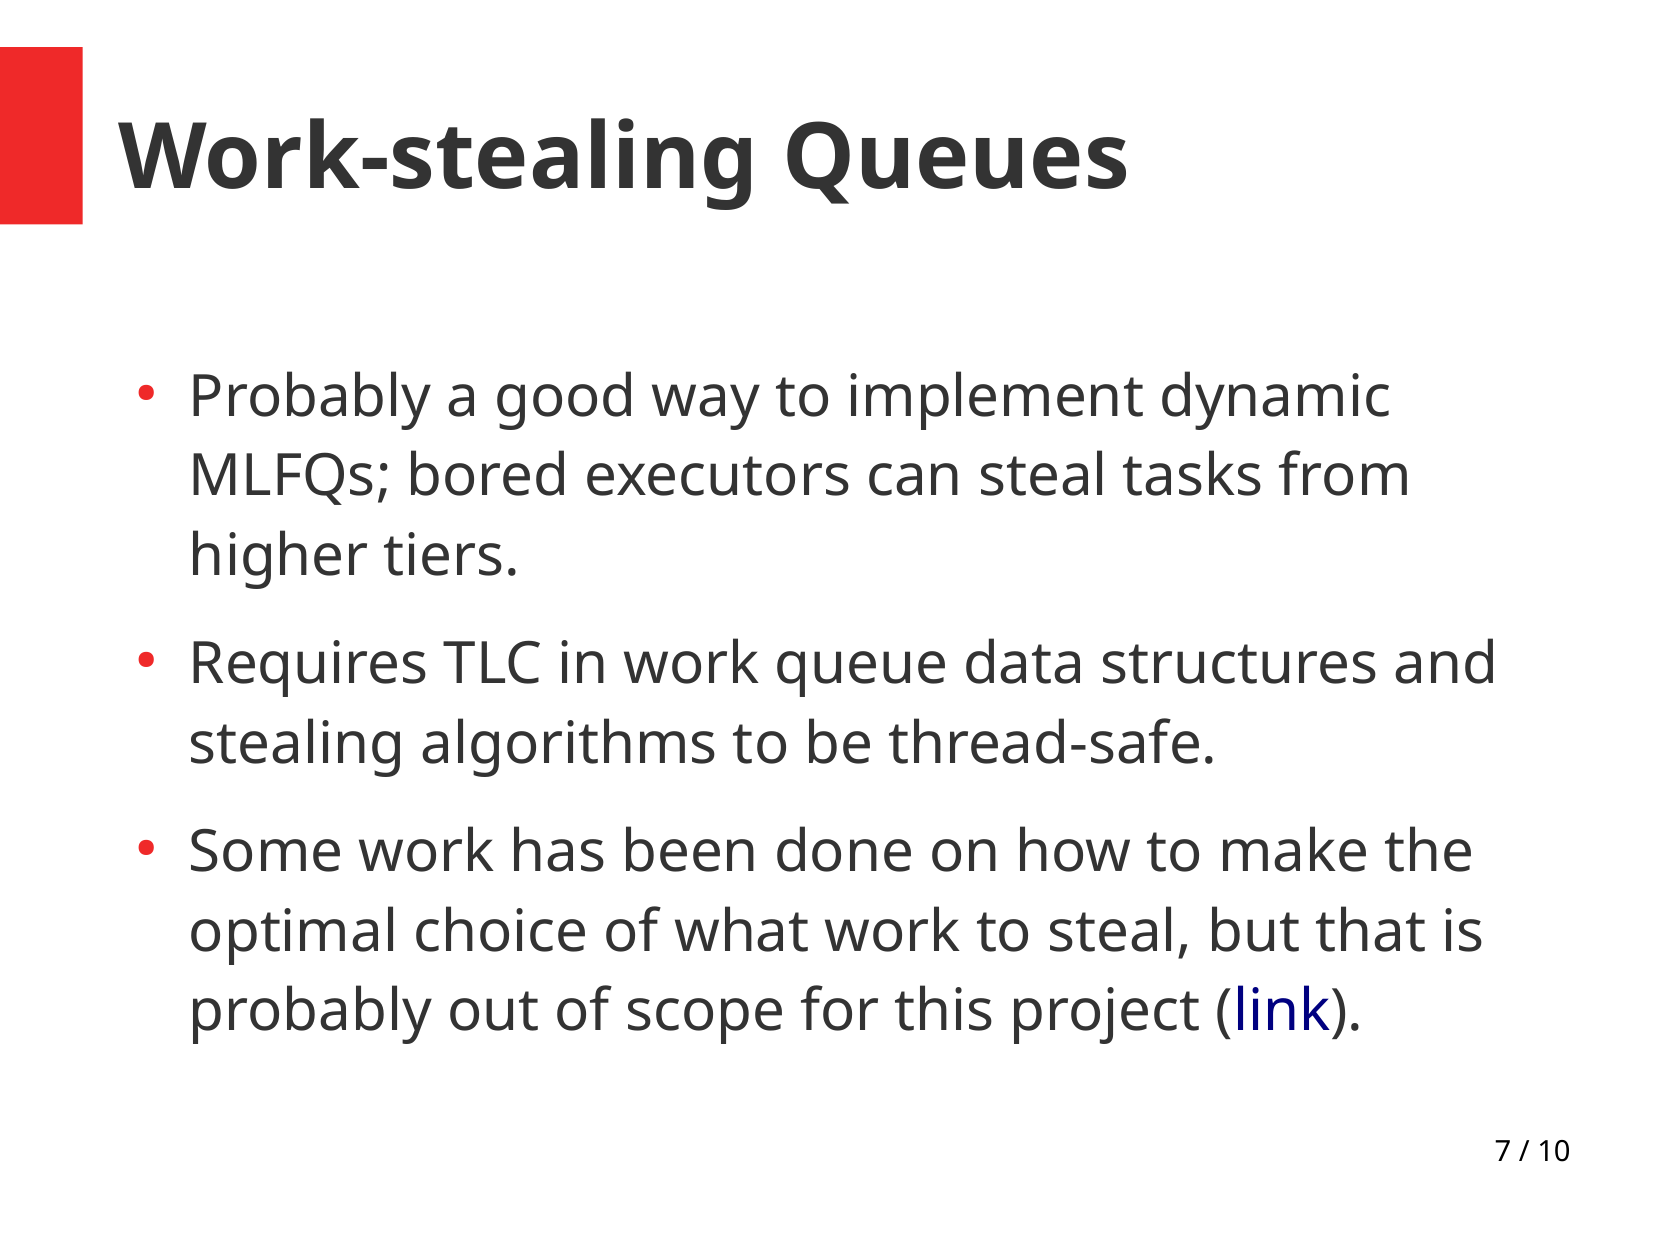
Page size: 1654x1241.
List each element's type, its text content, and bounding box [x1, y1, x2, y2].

title Work-stealing Queues [118, 49, 1571, 257]
list Probably a good way to implement dynamic MLFQs; bored executors can steal tasks from higher tiers. Requires TLC in work queue data structures and stealing algorithms to be thread-safe. Some work has been done on how to make the optimal choice of what work to steal, but that is probably out of scope for this project (link). [118, 354, 1536, 1074]
